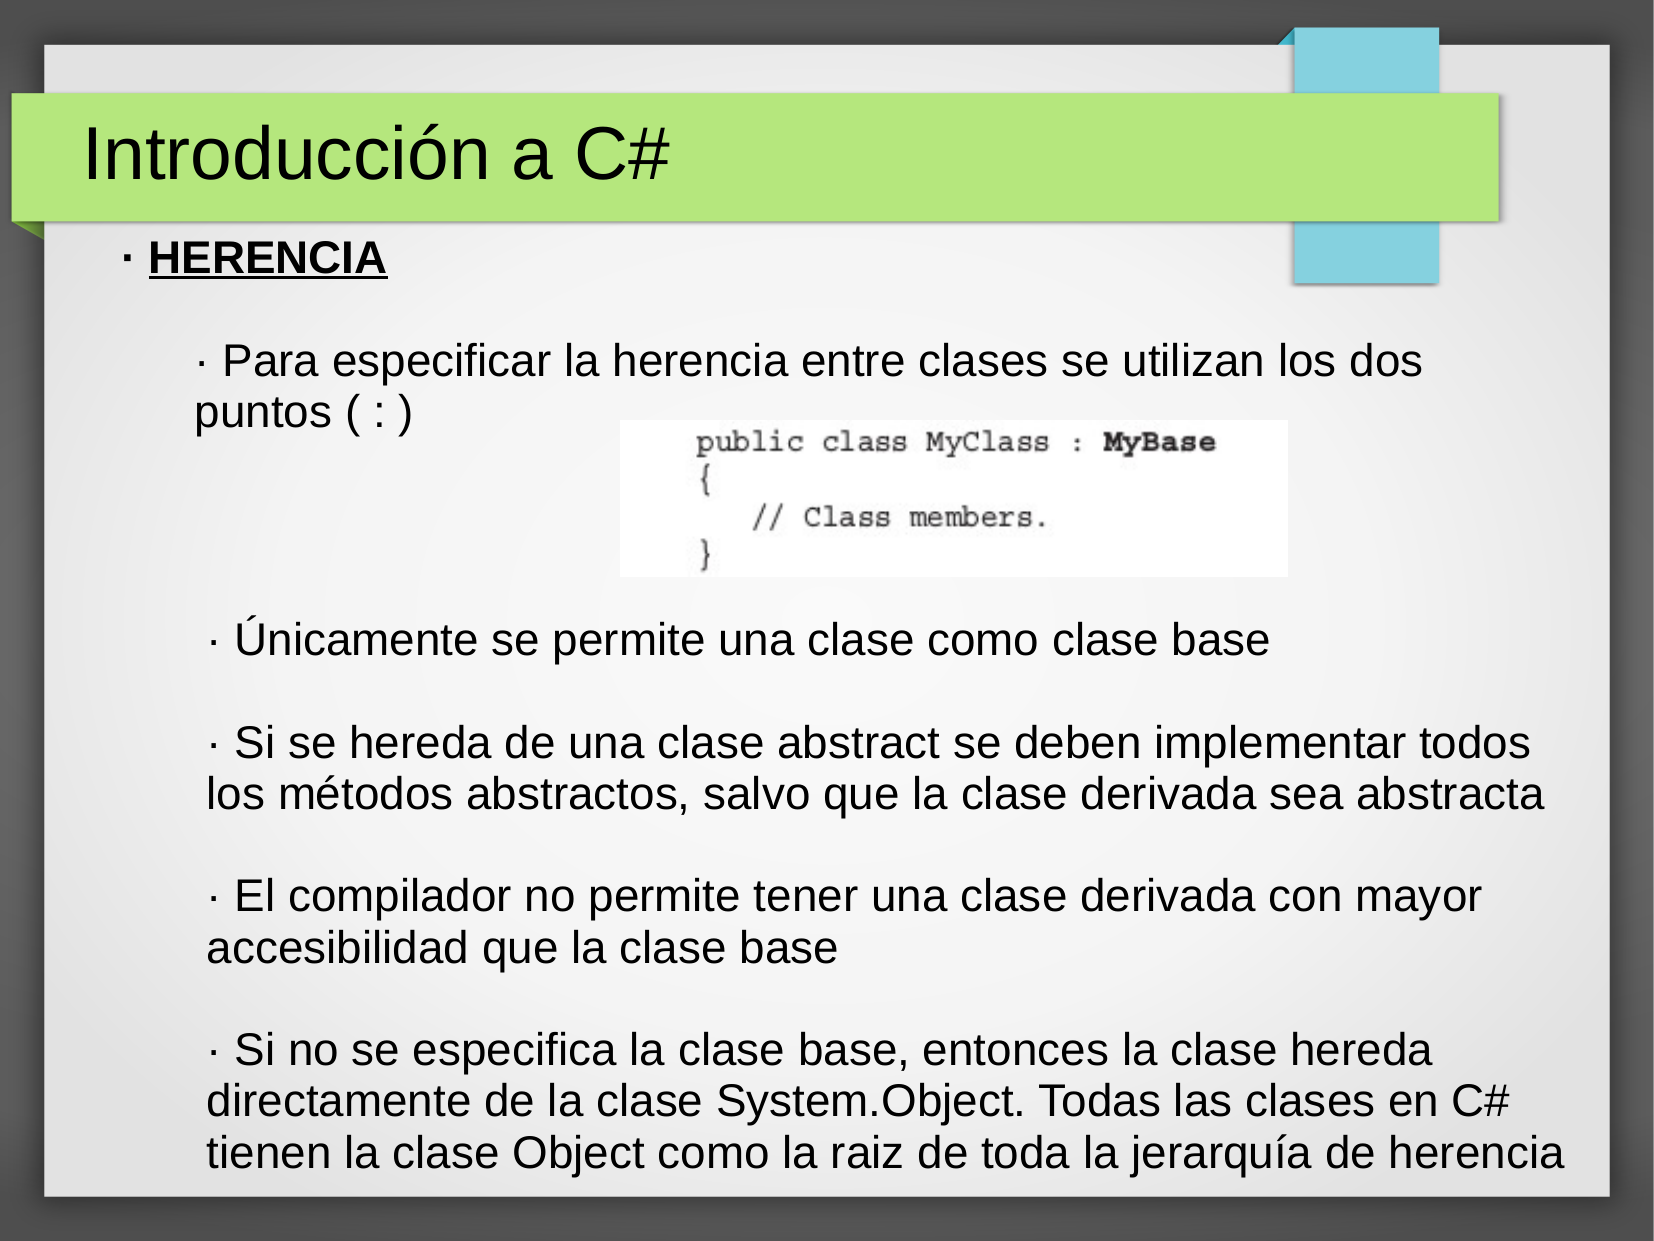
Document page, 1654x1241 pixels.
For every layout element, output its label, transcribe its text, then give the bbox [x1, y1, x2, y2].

title Introducción a C# [82, 94, 1264, 213]
text_box · Únicamente se permite una clase como clase base · Si se hereda de una clase abstract se deben implementar todos los métodos abstractos, salvo que la clase derivada sea abstracta · El compilador no permite tener una clase derivada con mayor accesibilidad que la clase base · Si no se especifica la clase base, entonces la clase hereda directamente de la clase System.Object. Todas las clases en C# tienen la clase Object como la raiz de toda la jerarquía de herencia [59, 590, 1595, 1202]
text_box · HERENCIA · Para especificar la herencia entre clases se utilizan los dos puntos ( : ) [47, 231, 1536, 438]
picture [0, 0, 1654, 1241]
